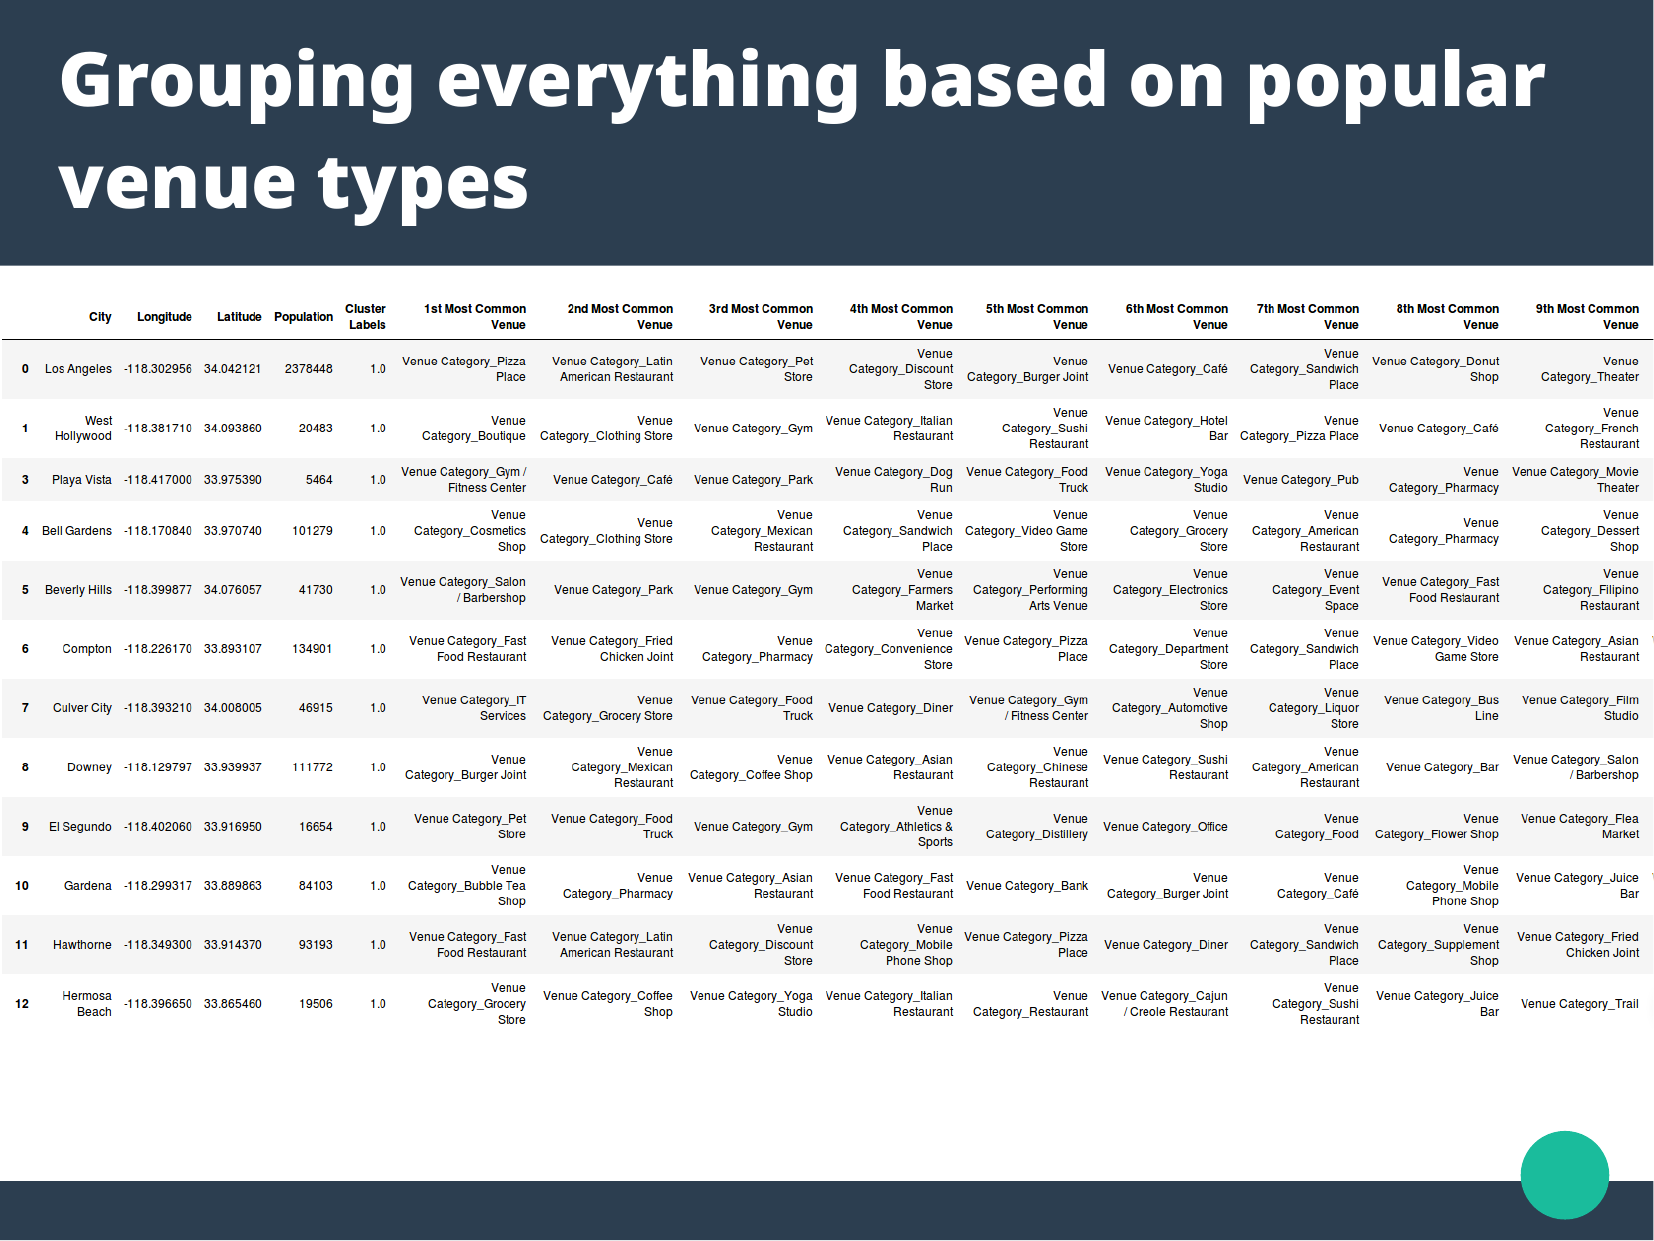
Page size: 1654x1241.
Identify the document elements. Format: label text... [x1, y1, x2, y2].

title Grouping everything based on popular venue types [59, 40, 1595, 216]
picture [0, 295, 1654, 1033]
